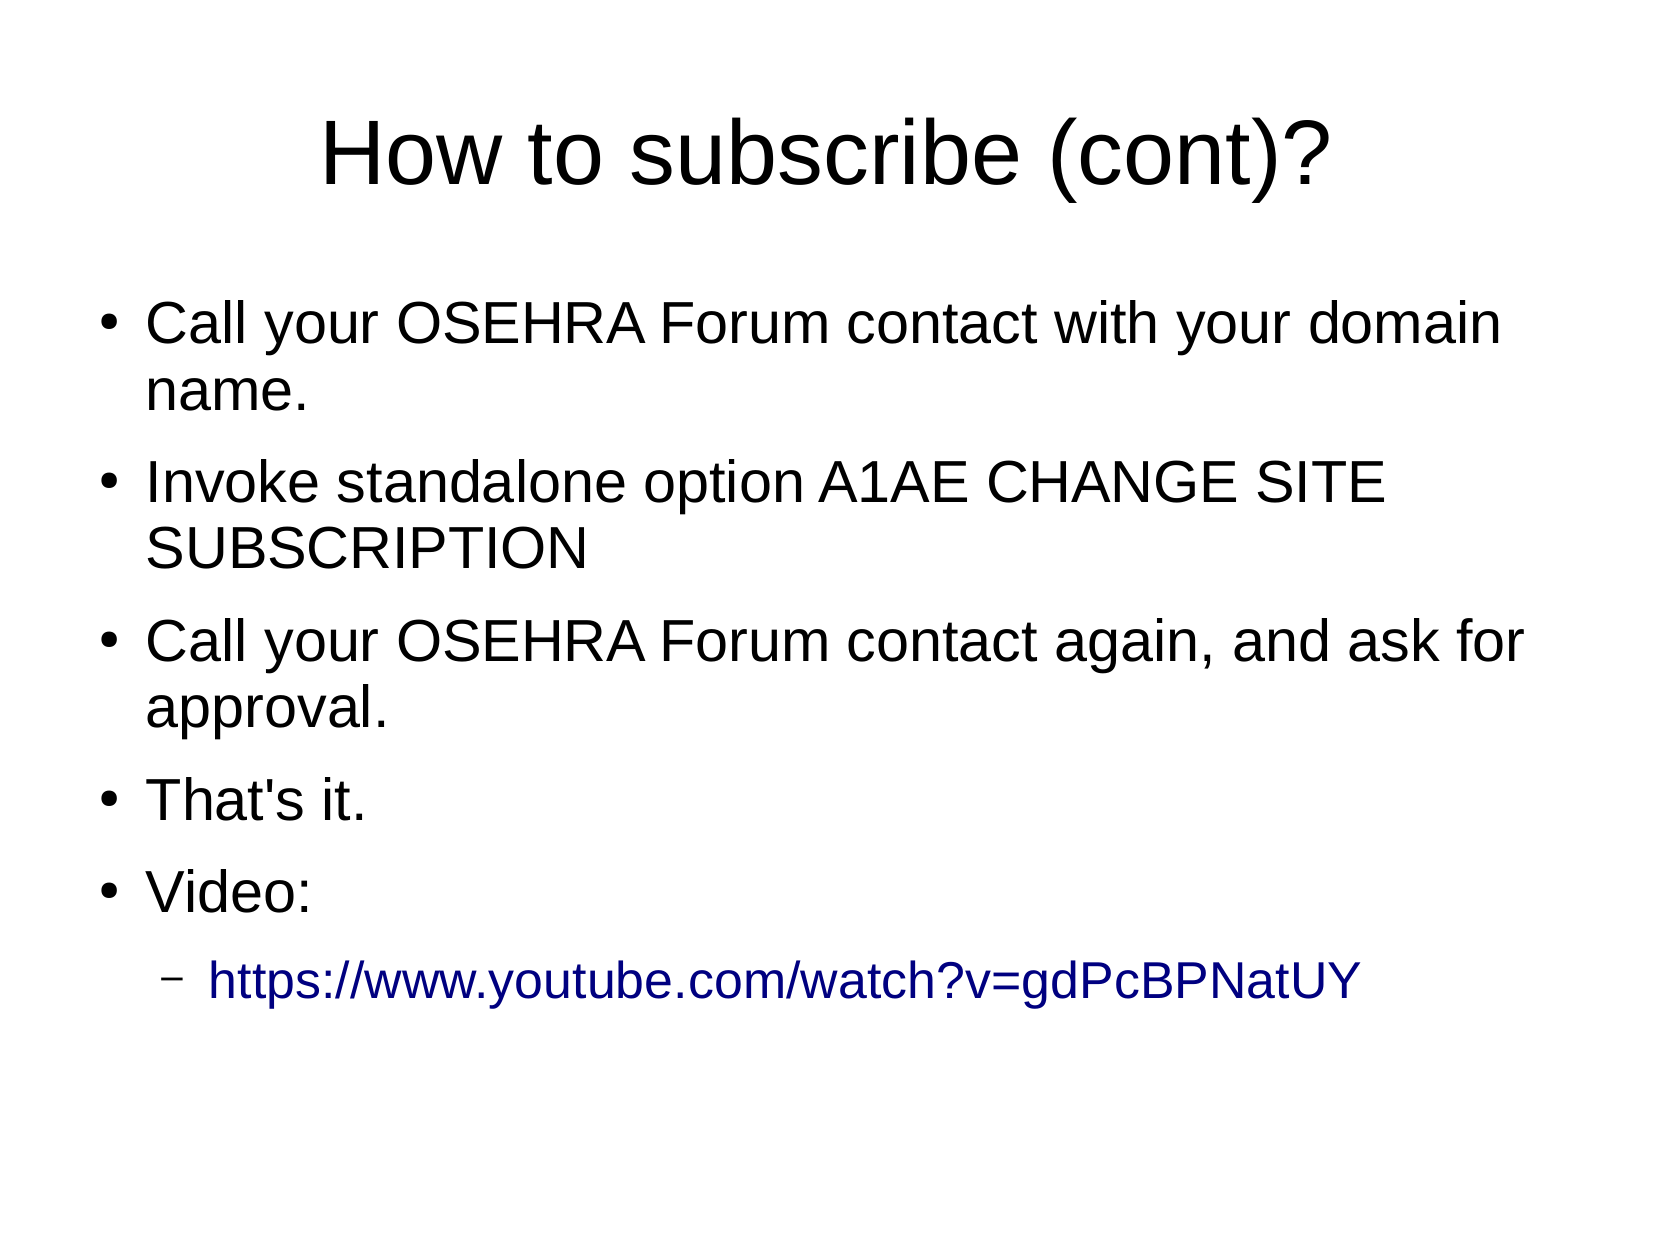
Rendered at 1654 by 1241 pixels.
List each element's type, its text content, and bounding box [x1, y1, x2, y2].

title How to subscribe (cont)? [82, 49, 1571, 257]
list Call your OSEHRA Forum contact with your domain name. Invoke standalone option A1AE CHANGE SITE SUBSCRIPTION Call your OSEHRA Forum contact again, and ask for approval. That's it. Video: https://www.youtube.com/watch?v=gdPcBPNatUY [82, 290, 1571, 1010]
